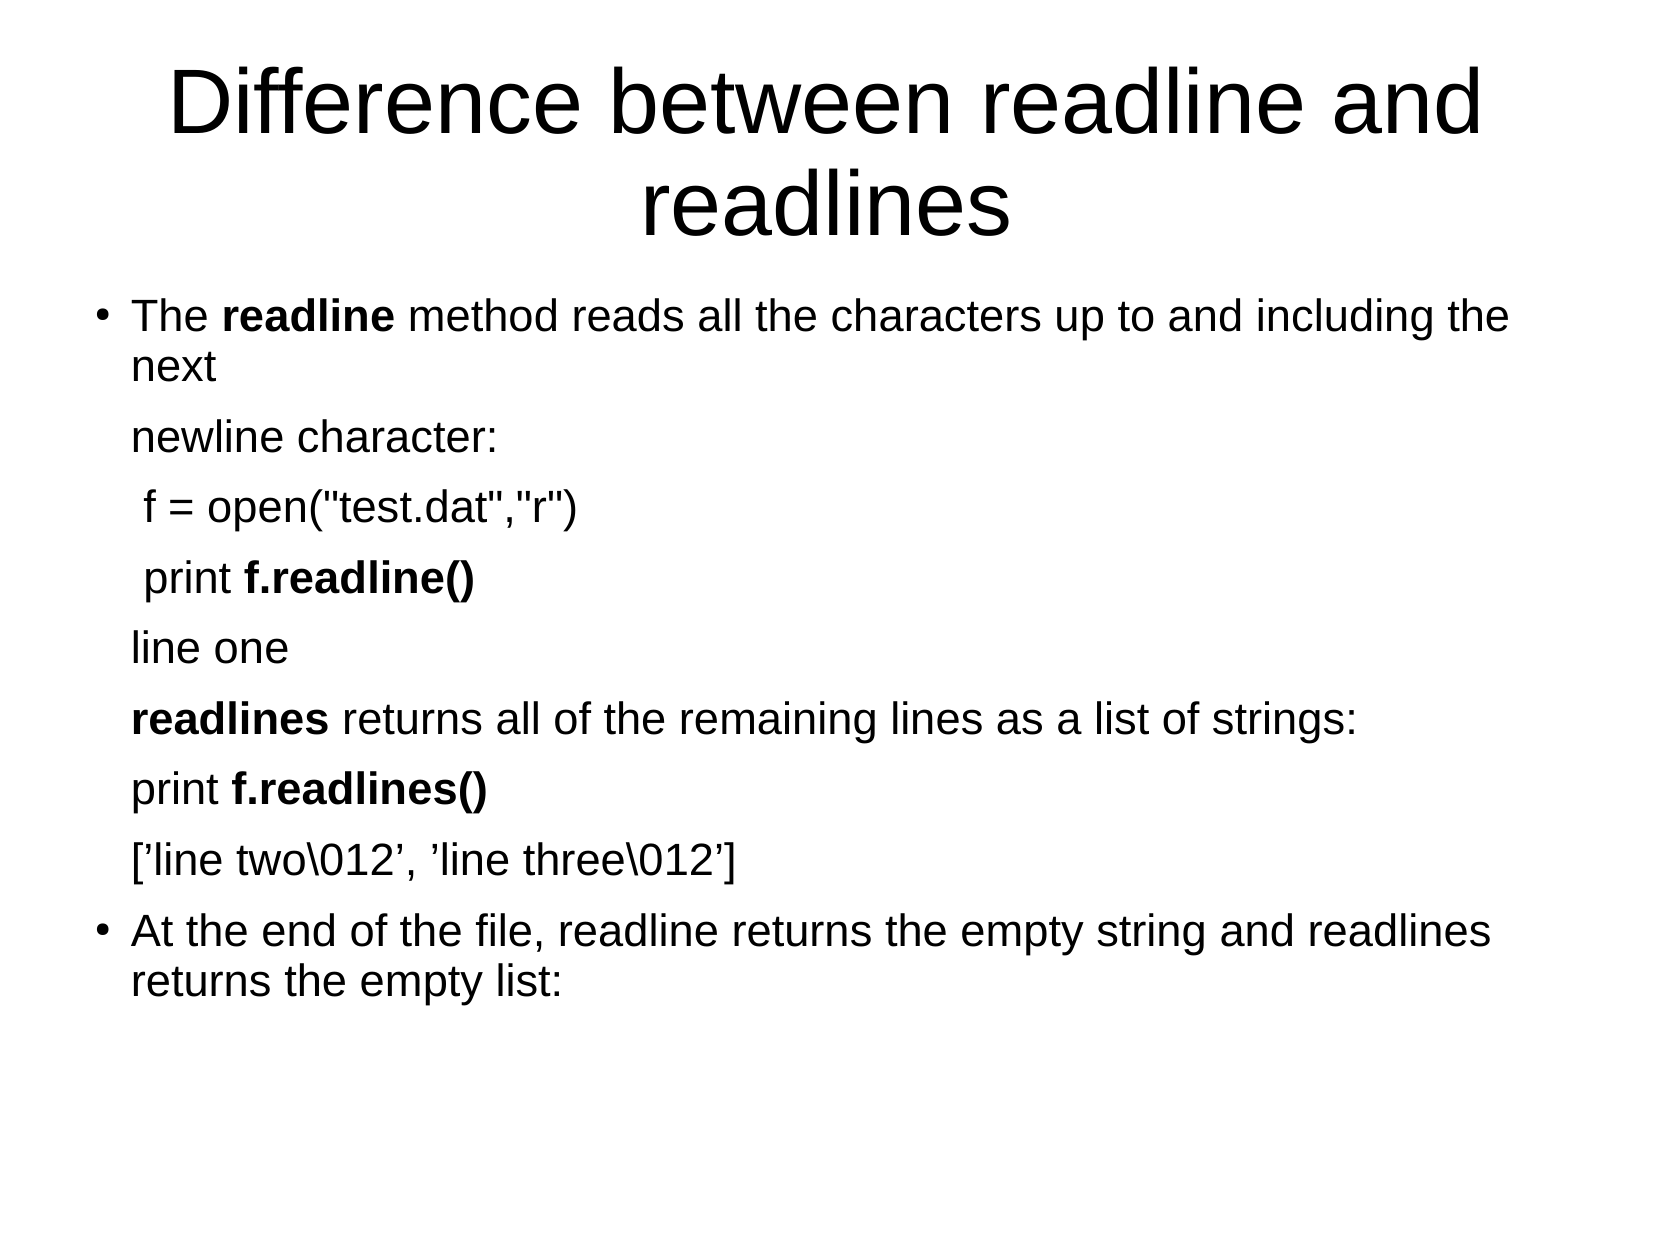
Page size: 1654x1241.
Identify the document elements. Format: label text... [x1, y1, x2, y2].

list The readline method reads all the characters up to and including the next newline character: f = open("test.dat","r") print f.readline() line one readlines returns all of the remaining lines as a list of strings: print f.readlines() [’line two\012’, ’line three\012’] At the end of the file, readline returns the empty string and readlines returns the empty list: [82, 290, 1571, 1010]
title Difference between readline and readlines [82, 49, 1571, 257]
